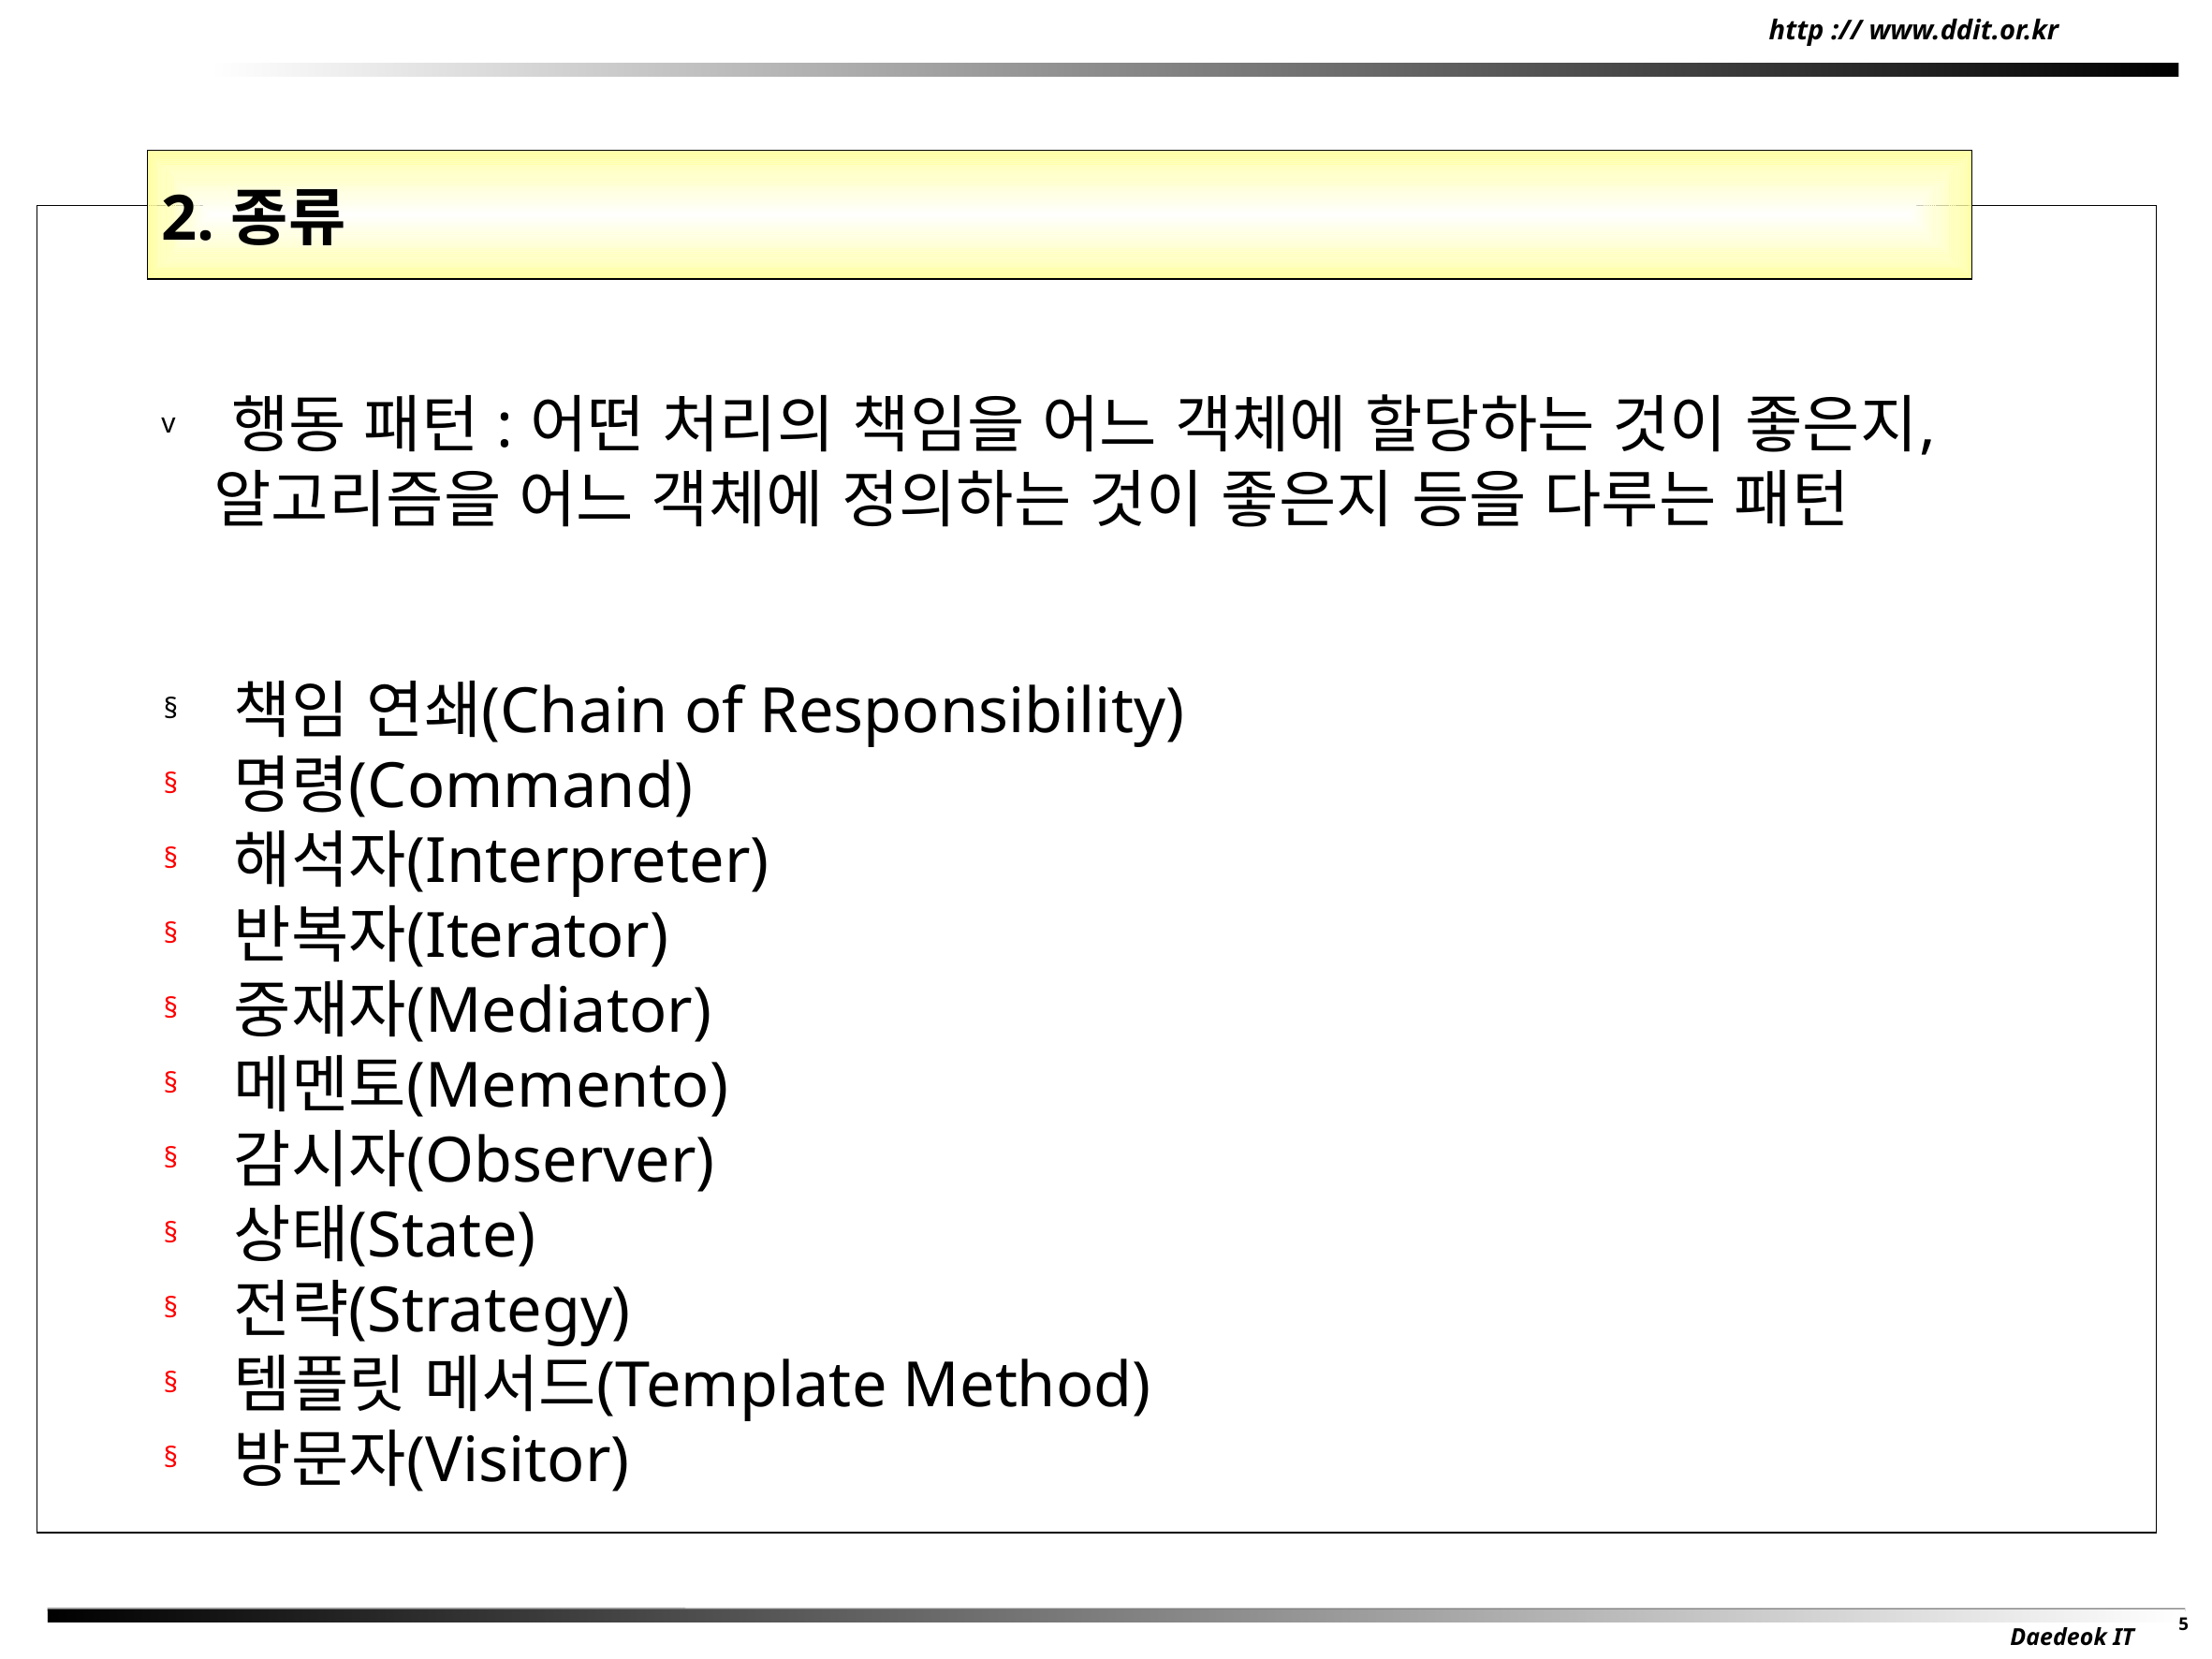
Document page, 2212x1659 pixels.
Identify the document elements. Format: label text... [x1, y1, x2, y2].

text_box 2. 종류 [147, 150, 1972, 280]
text_box 행동 패턴 : 어떤 처리의 책임을 어느 객체에 할당하는 것이 좋은지, 알고리즘을 어느 객체에 정의하는 것이 좋은지 등을 다루는 패턴 [147, 377, 2035, 542]
text_box 책임 연쇄(Chain of Responsibility) 명령(Command) 해석자(Interpreter) 반복자(Iterator) 중재자(Mediator) 메멘토(Memento) 감시자(Observer) 상태(State) 전략(Strategy) 템플릿 메서드(Template Method) 방문자(Visitor) [150, 663, 1925, 1502]
